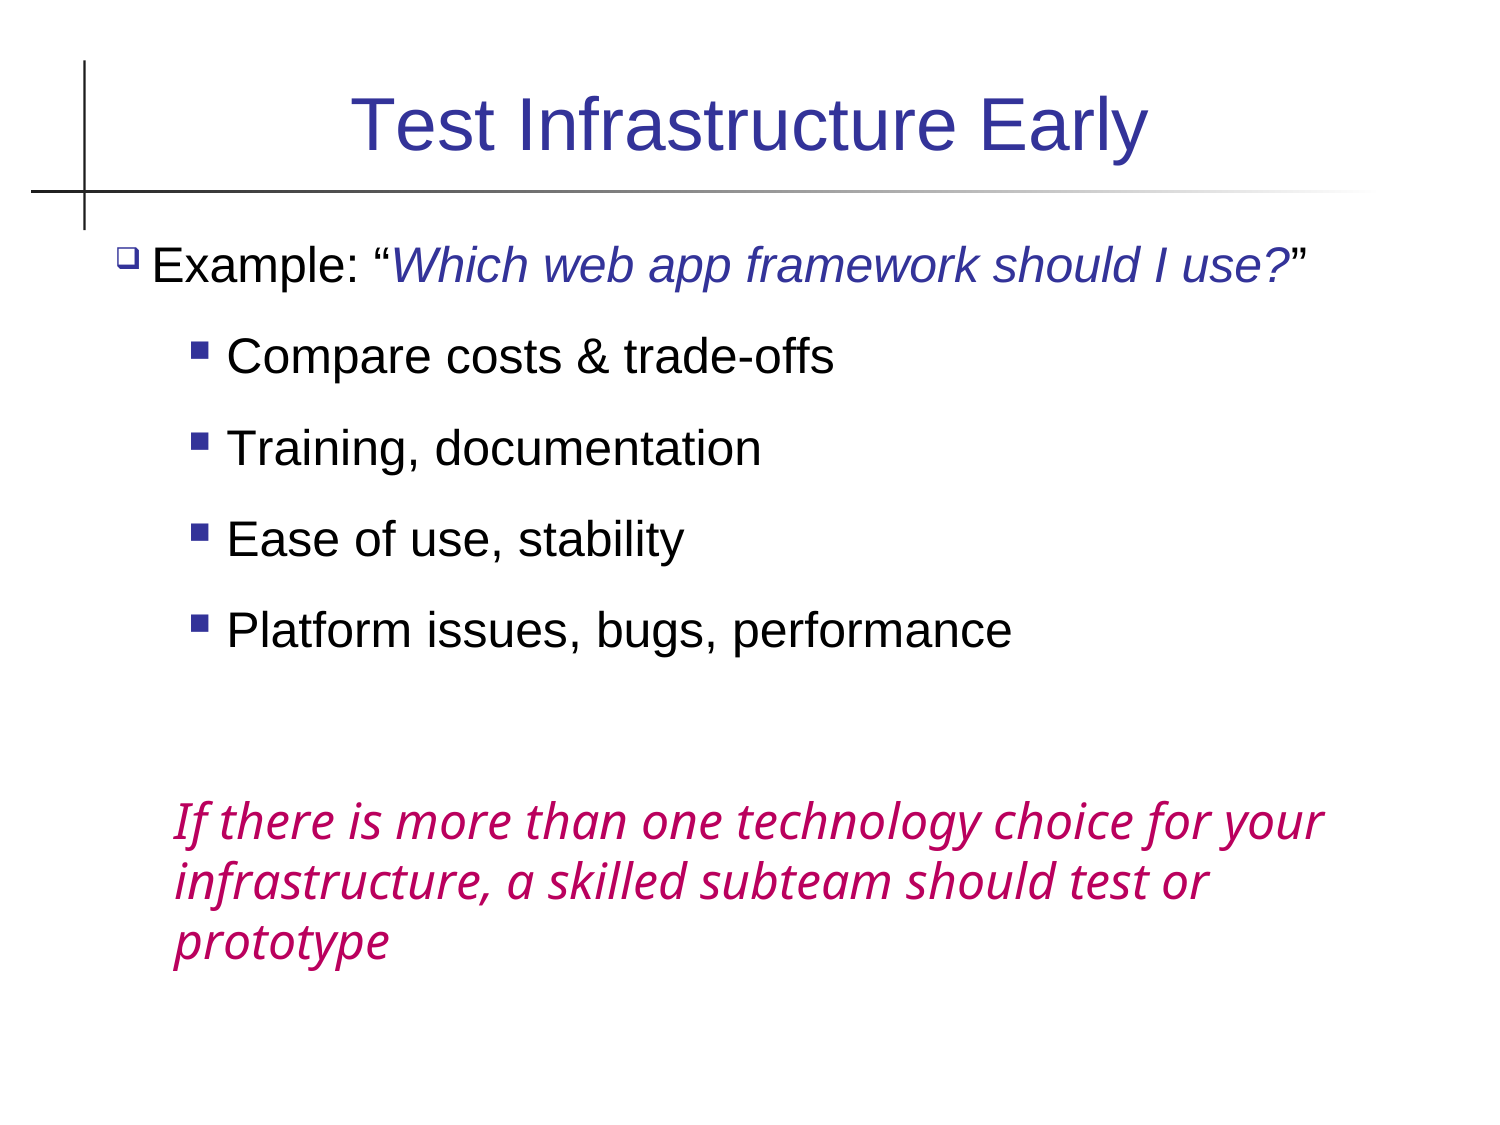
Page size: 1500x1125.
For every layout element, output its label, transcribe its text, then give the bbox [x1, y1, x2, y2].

list Example: “Which web app framework should I use?” Compare costs & trade-offs Training, documentation Ease of use, stability Platform issues, bugs, performance [100, 224, 1400, 958]
text_box If there is more than one technology choice for your infrastructure, a skilled subteam should test or prototype [160, 781, 1341, 978]
title Test Infrastructure Early [100, 30, 1400, 173]
